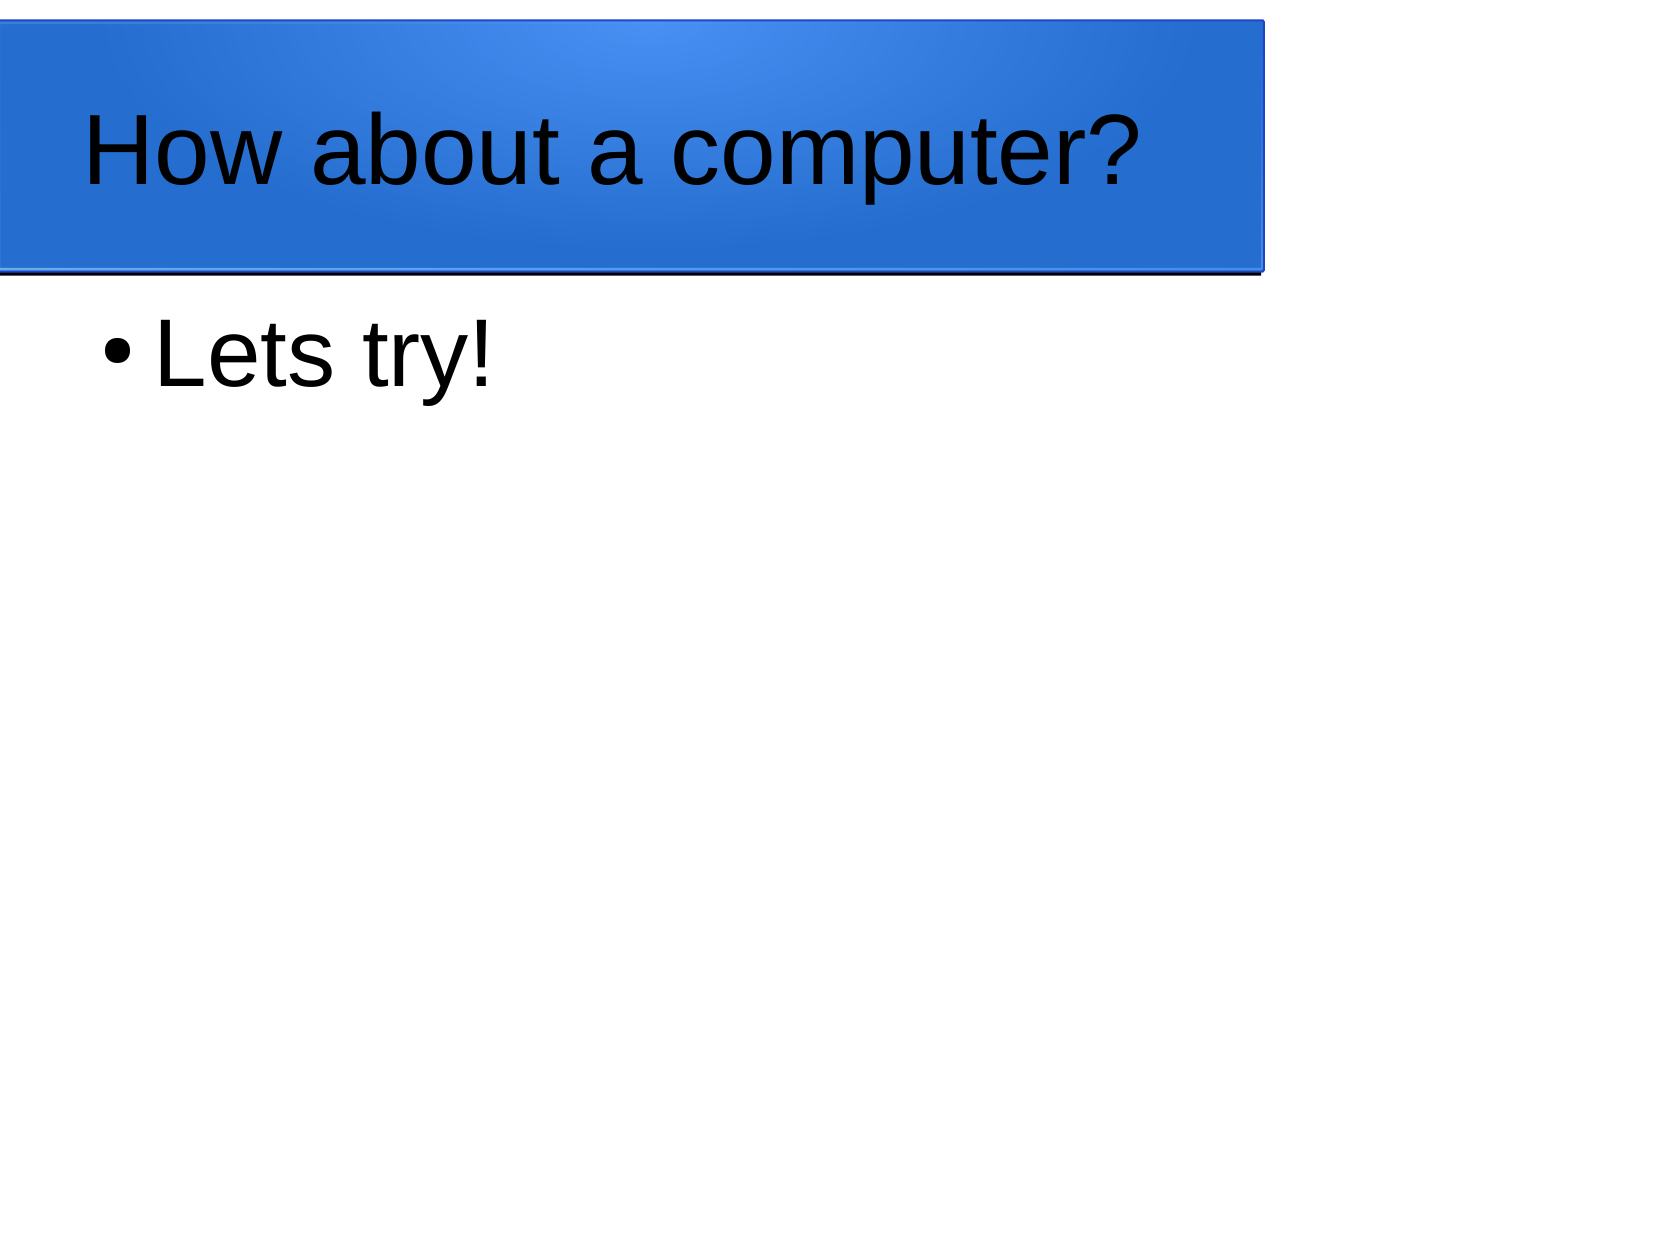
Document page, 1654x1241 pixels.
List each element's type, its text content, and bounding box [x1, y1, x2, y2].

title How about a computer? [82, 47, 1235, 252]
list Lets try! [82, 299, 1571, 1019]
